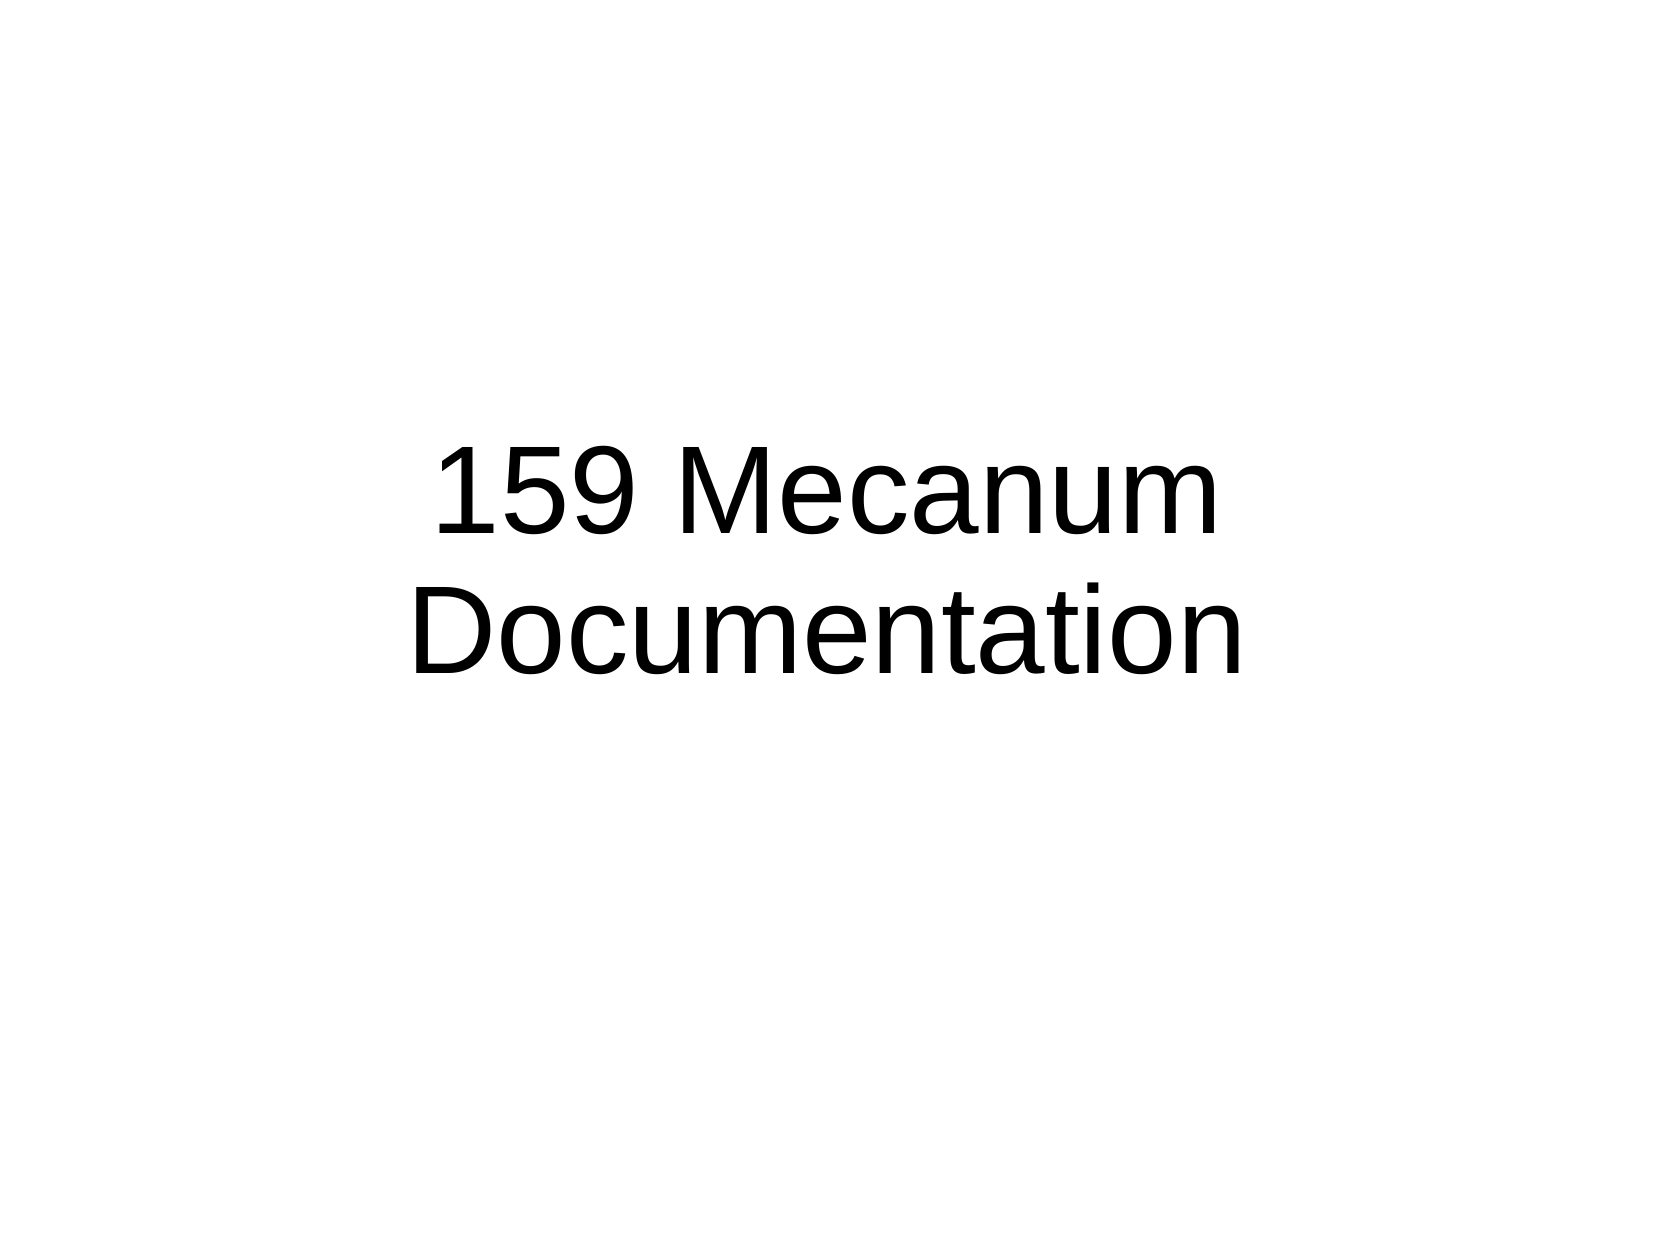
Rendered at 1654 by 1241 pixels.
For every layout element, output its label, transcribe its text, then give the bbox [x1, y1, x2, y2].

title 159 Mecanum Documentation [82, 420, 1571, 701]
